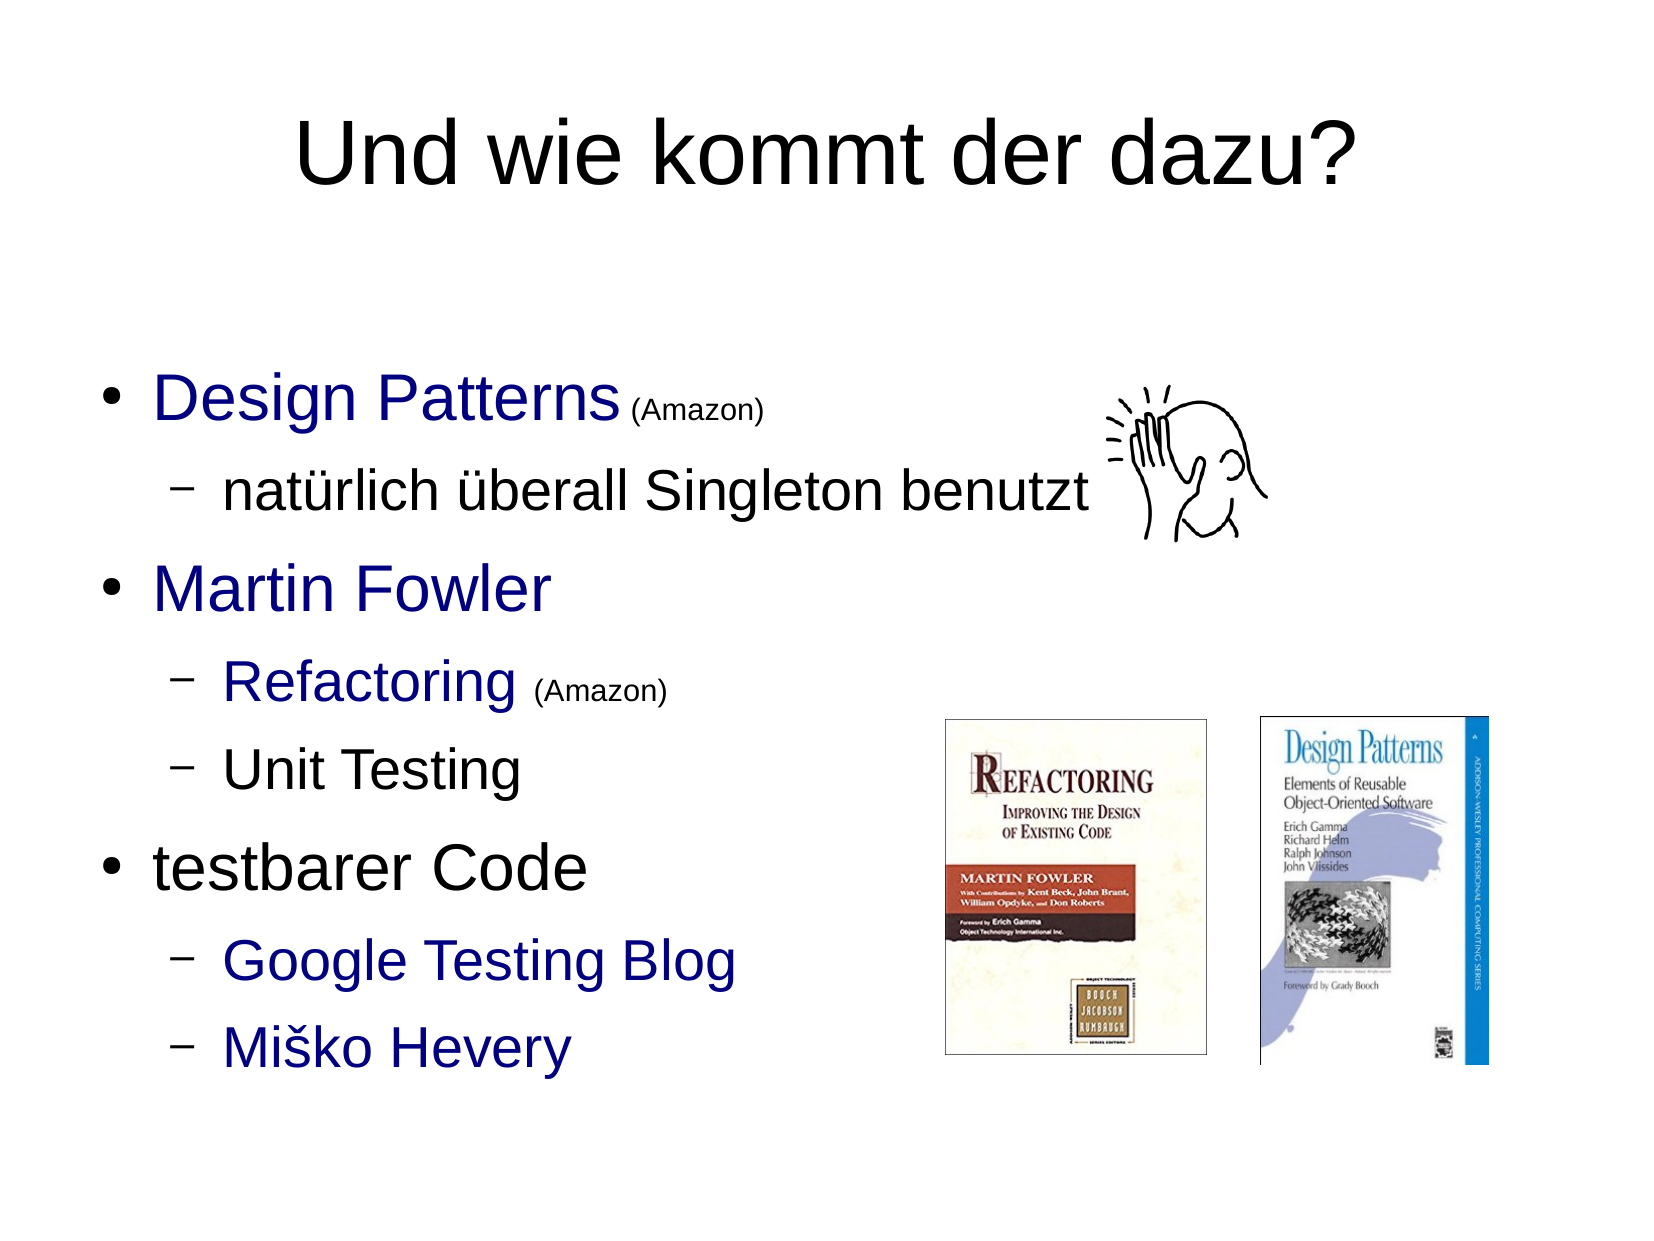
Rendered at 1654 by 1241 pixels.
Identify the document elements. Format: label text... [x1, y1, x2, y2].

list Design Patterns (Amazon) natürlich überall Singleton benutzt Martin Fowler Refactoring (Amazon) Unit Testing testbarer Code Google Testing Blog Miško Hevery [82, 361, 1571, 1081]
picture [1260, 716, 1489, 1066]
picture [1106, 382, 1268, 545]
title Und wie kommt der dazu? [82, 49, 1571, 257]
picture [945, 719, 1207, 1055]
